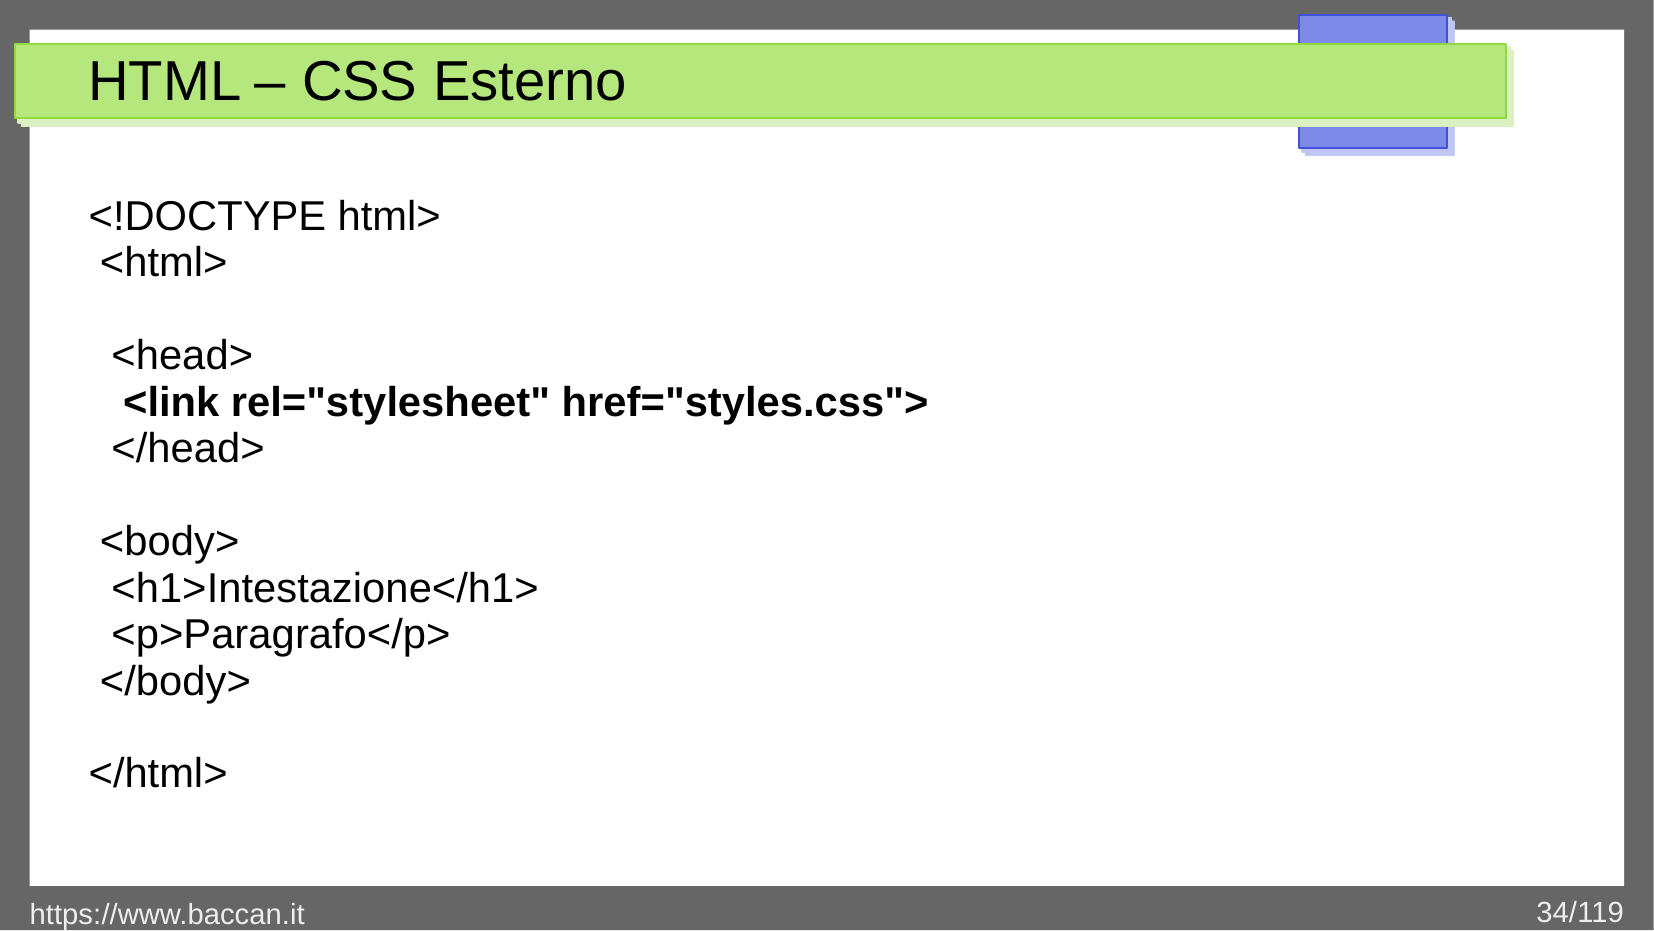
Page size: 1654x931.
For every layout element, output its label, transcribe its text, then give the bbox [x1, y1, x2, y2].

text_box <!DOCTYPE html> <html> <head> <link rel="stylesheet" href="styles.css"> </head> <body> <h1>Intestazione</h1> <p>Paragrafo</p> </body> </html> [88, 169, 1565, 820]
title HTML – CSS Esterno [88, 44, 1506, 119]
